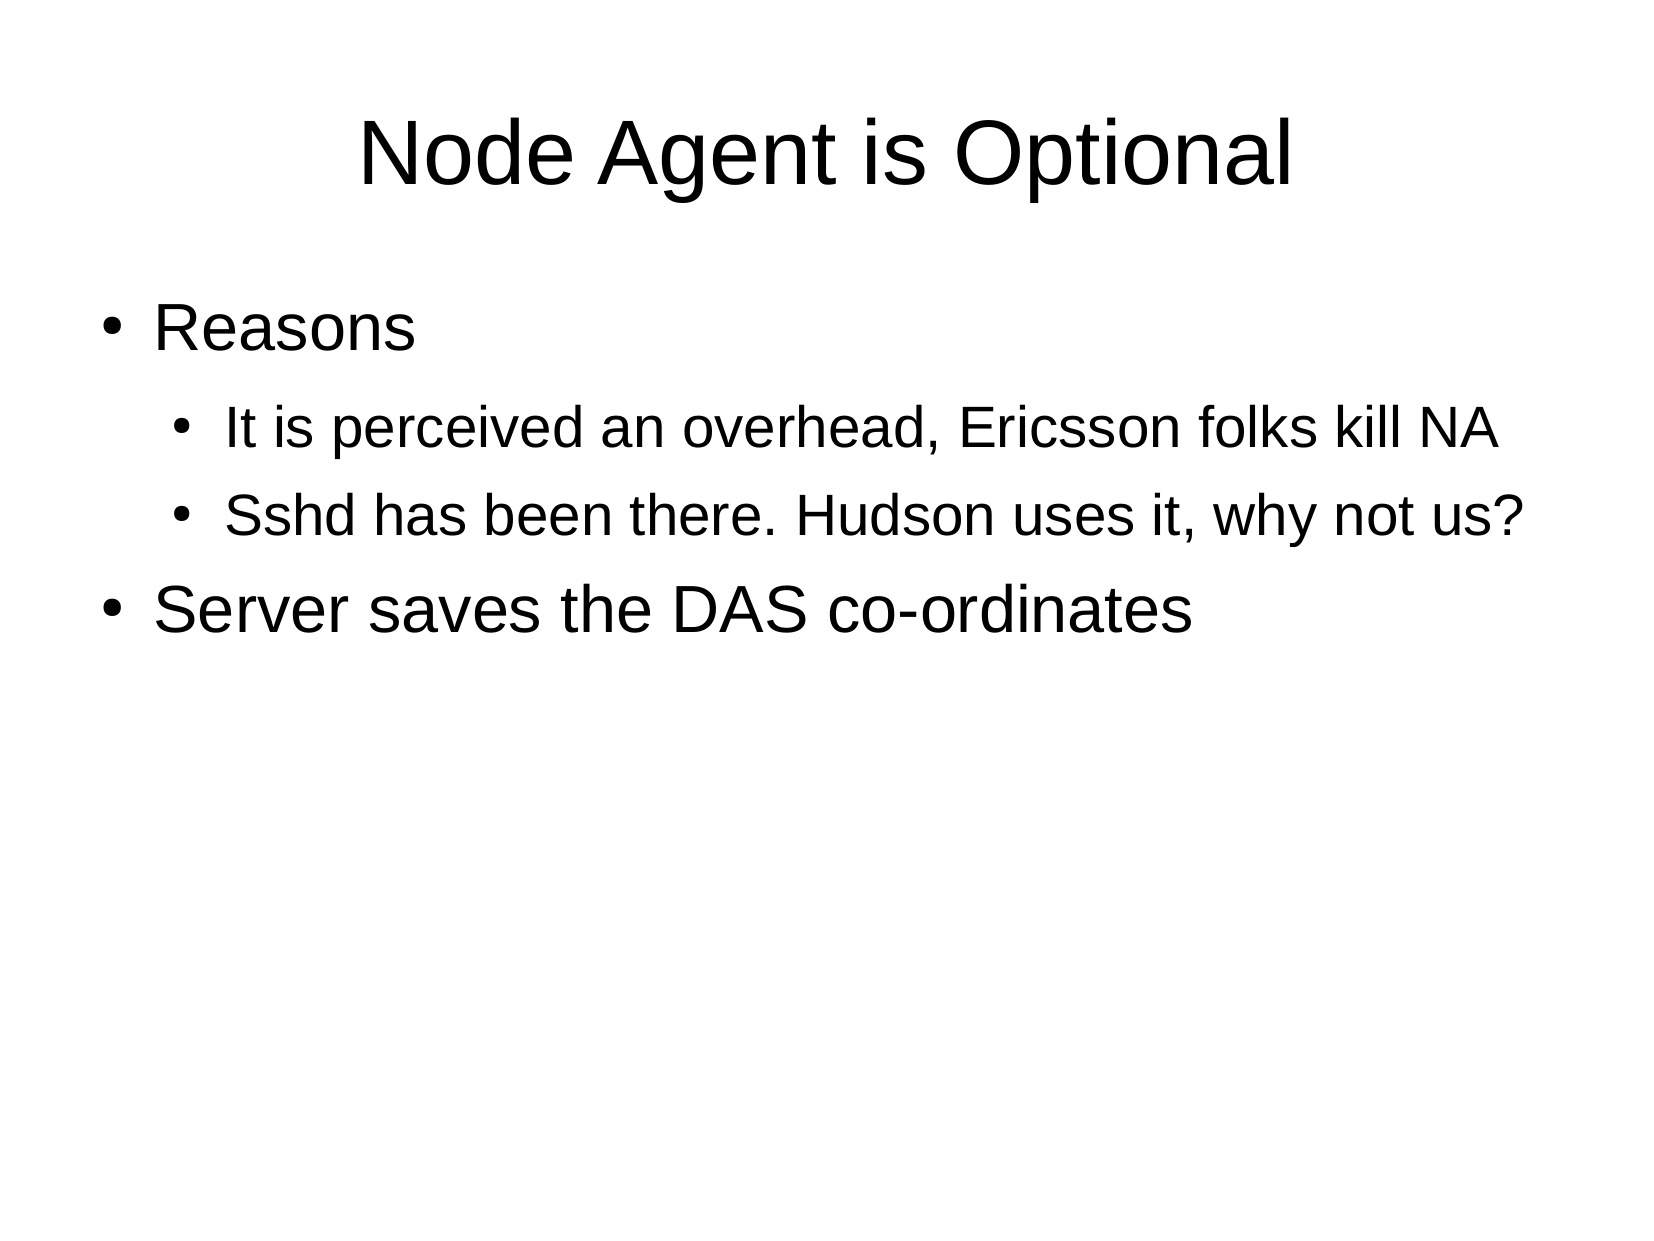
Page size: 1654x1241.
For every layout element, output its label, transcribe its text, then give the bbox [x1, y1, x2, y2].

title Node Agent is Optional [82, 56, 1571, 250]
list Reasons It is perceived an overhead, Ericsson folks kill NA Sshd has been there. Hudson uses it, why not us? Server saves the DAS co-ordinates [82, 290, 1571, 1109]
